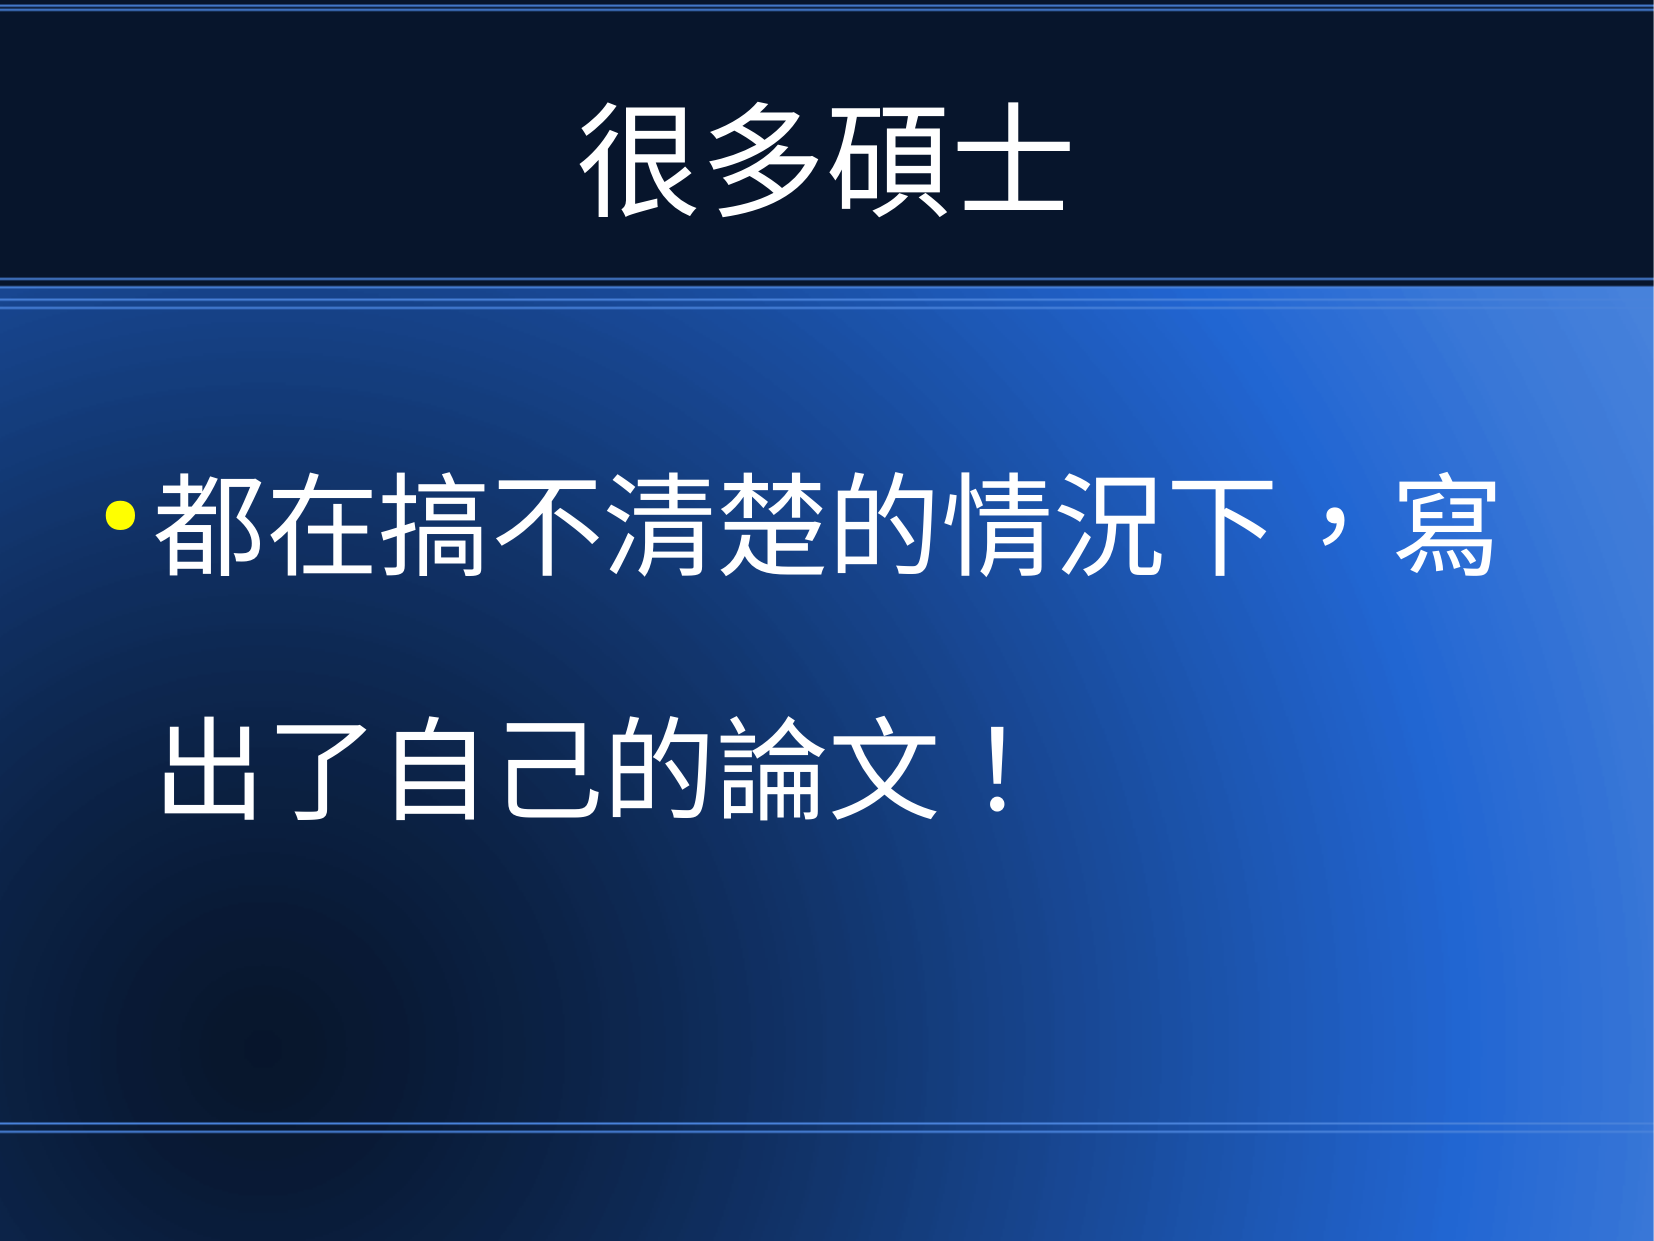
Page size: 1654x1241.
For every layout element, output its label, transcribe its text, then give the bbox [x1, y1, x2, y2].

title 很多碩士 [82, 49, 1571, 257]
list 都在搞不清楚的情況下，寫出了自己的論文！ [82, 355, 1571, 1241]
picture [0, 0, 1654, 1241]
